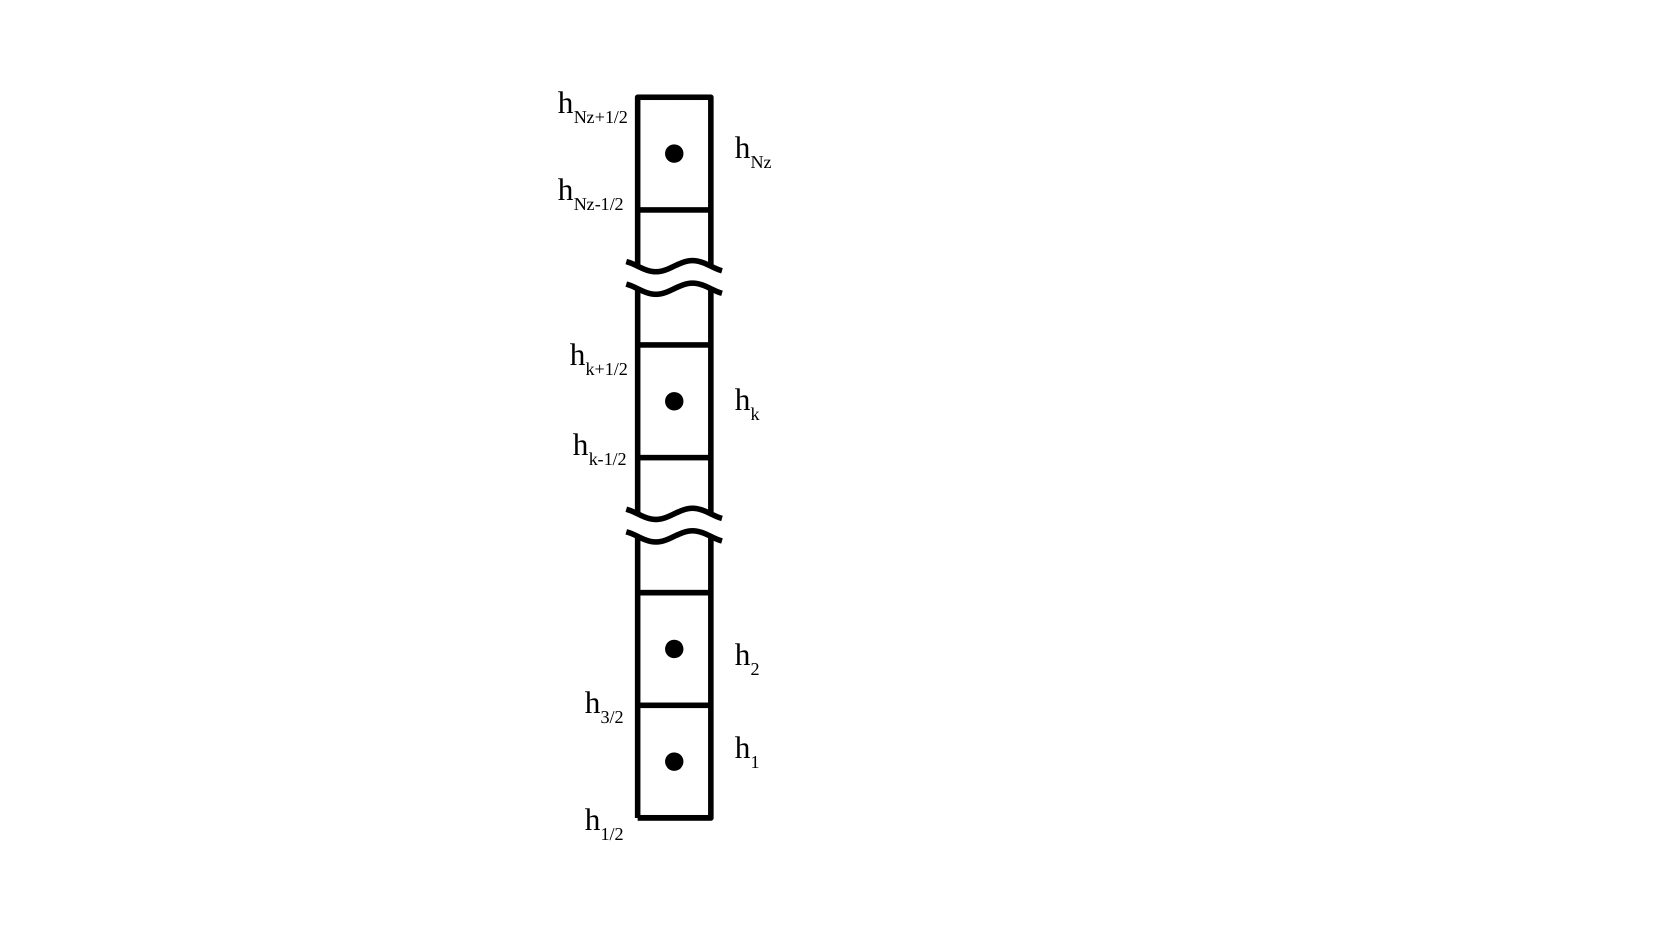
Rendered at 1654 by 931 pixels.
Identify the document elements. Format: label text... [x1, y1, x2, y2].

text_box hk [720, 375, 826, 492]
text_box h2 [720, 630, 826, 747]
text_box hNz+1/2 [543, 78, 649, 165]
picture [53, 31, 1253, 916]
text_box h3/2 [570, 678, 676, 796]
text_box h1/2 [570, 796, 676, 912]
text_box hk+1/2 [555, 330, 661, 447]
text_box hNz-1/2 [543, 165, 649, 282]
text_box h1 [720, 747, 826, 841]
text_box hNz [720, 123, 826, 241]
text_box hk-1/2 [558, 420, 664, 537]
